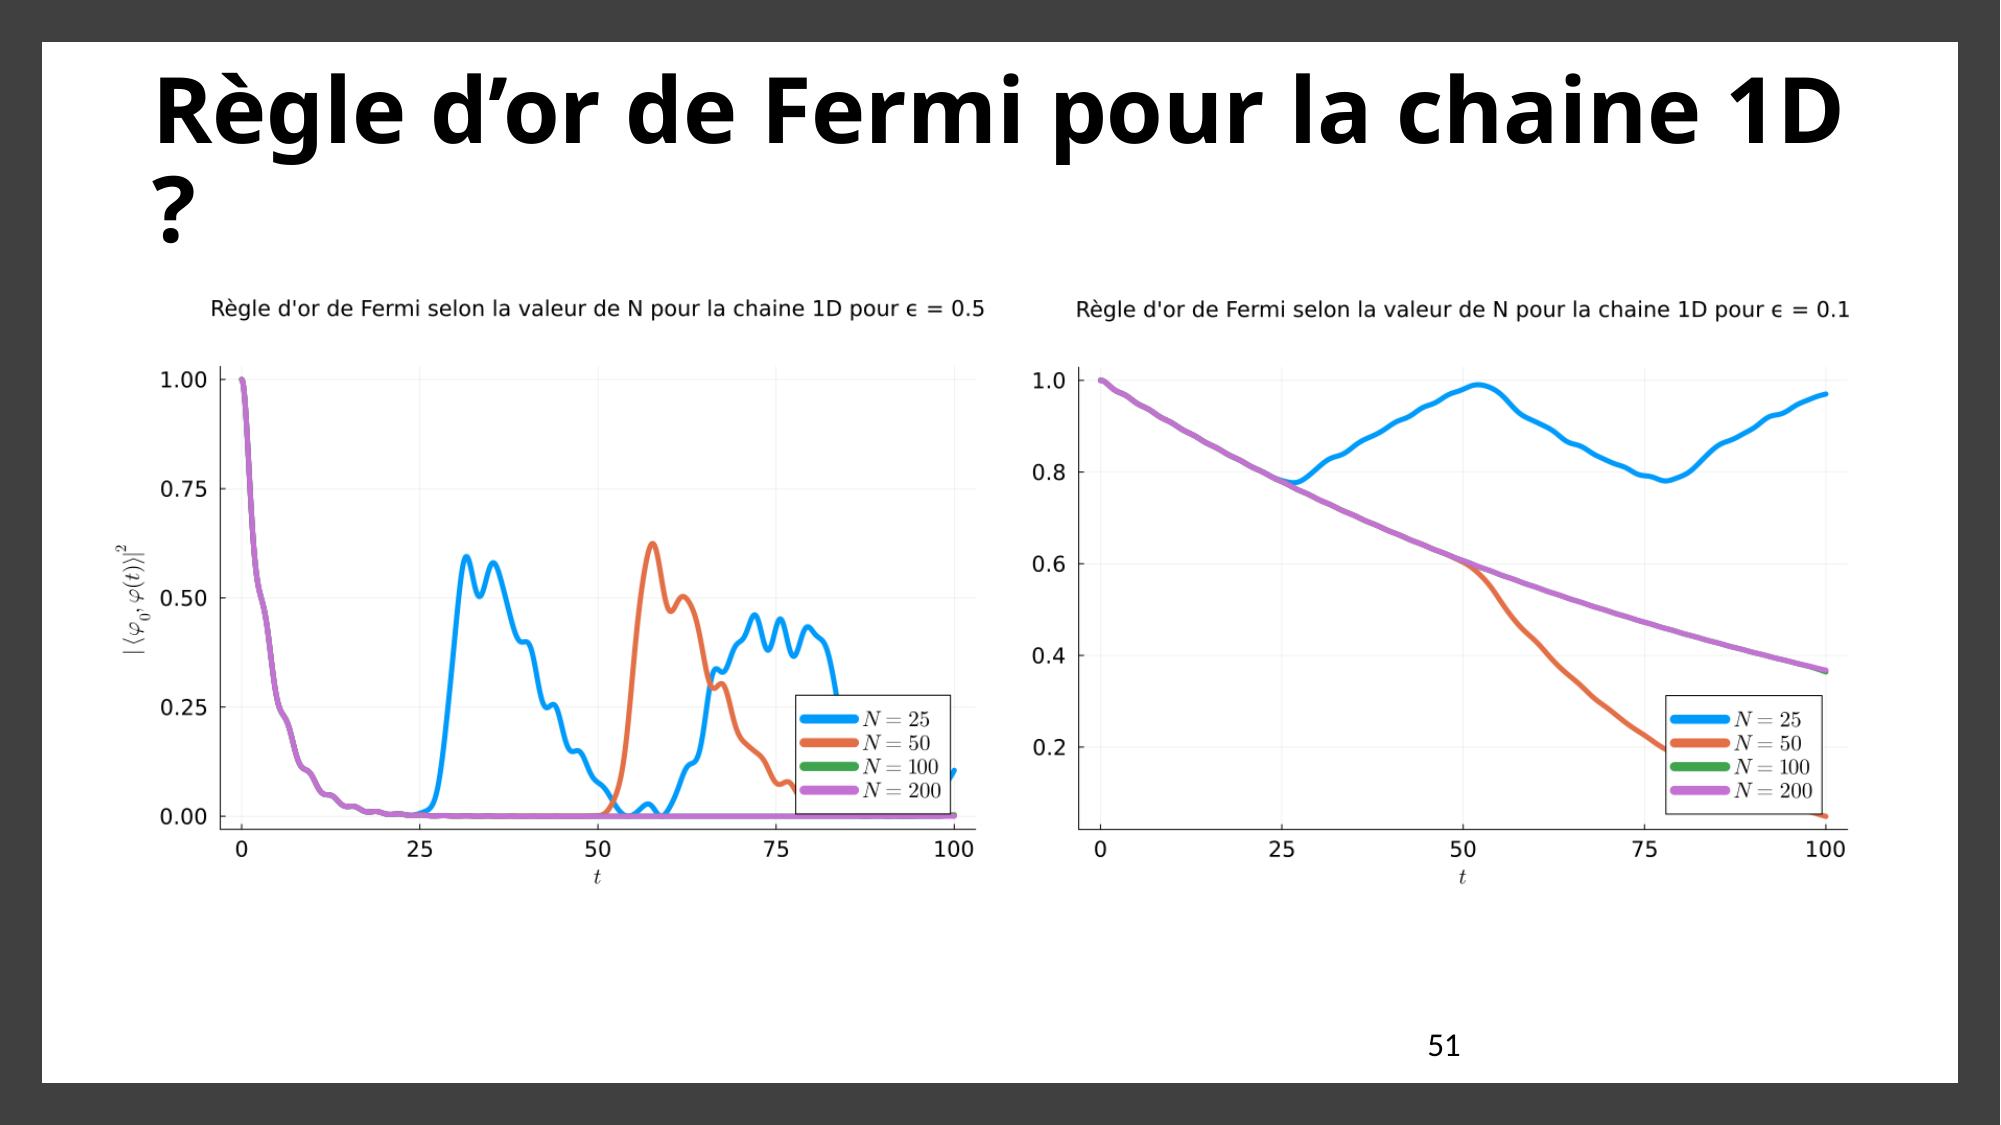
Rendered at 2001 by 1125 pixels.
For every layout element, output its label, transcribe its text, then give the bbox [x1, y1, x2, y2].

text_box [0, 0, 2000, 1125]
title Règle d’or de Fermi pour la chaine 1D ? [137, 54, 1863, 273]
picture [85, 297, 1897, 925]
